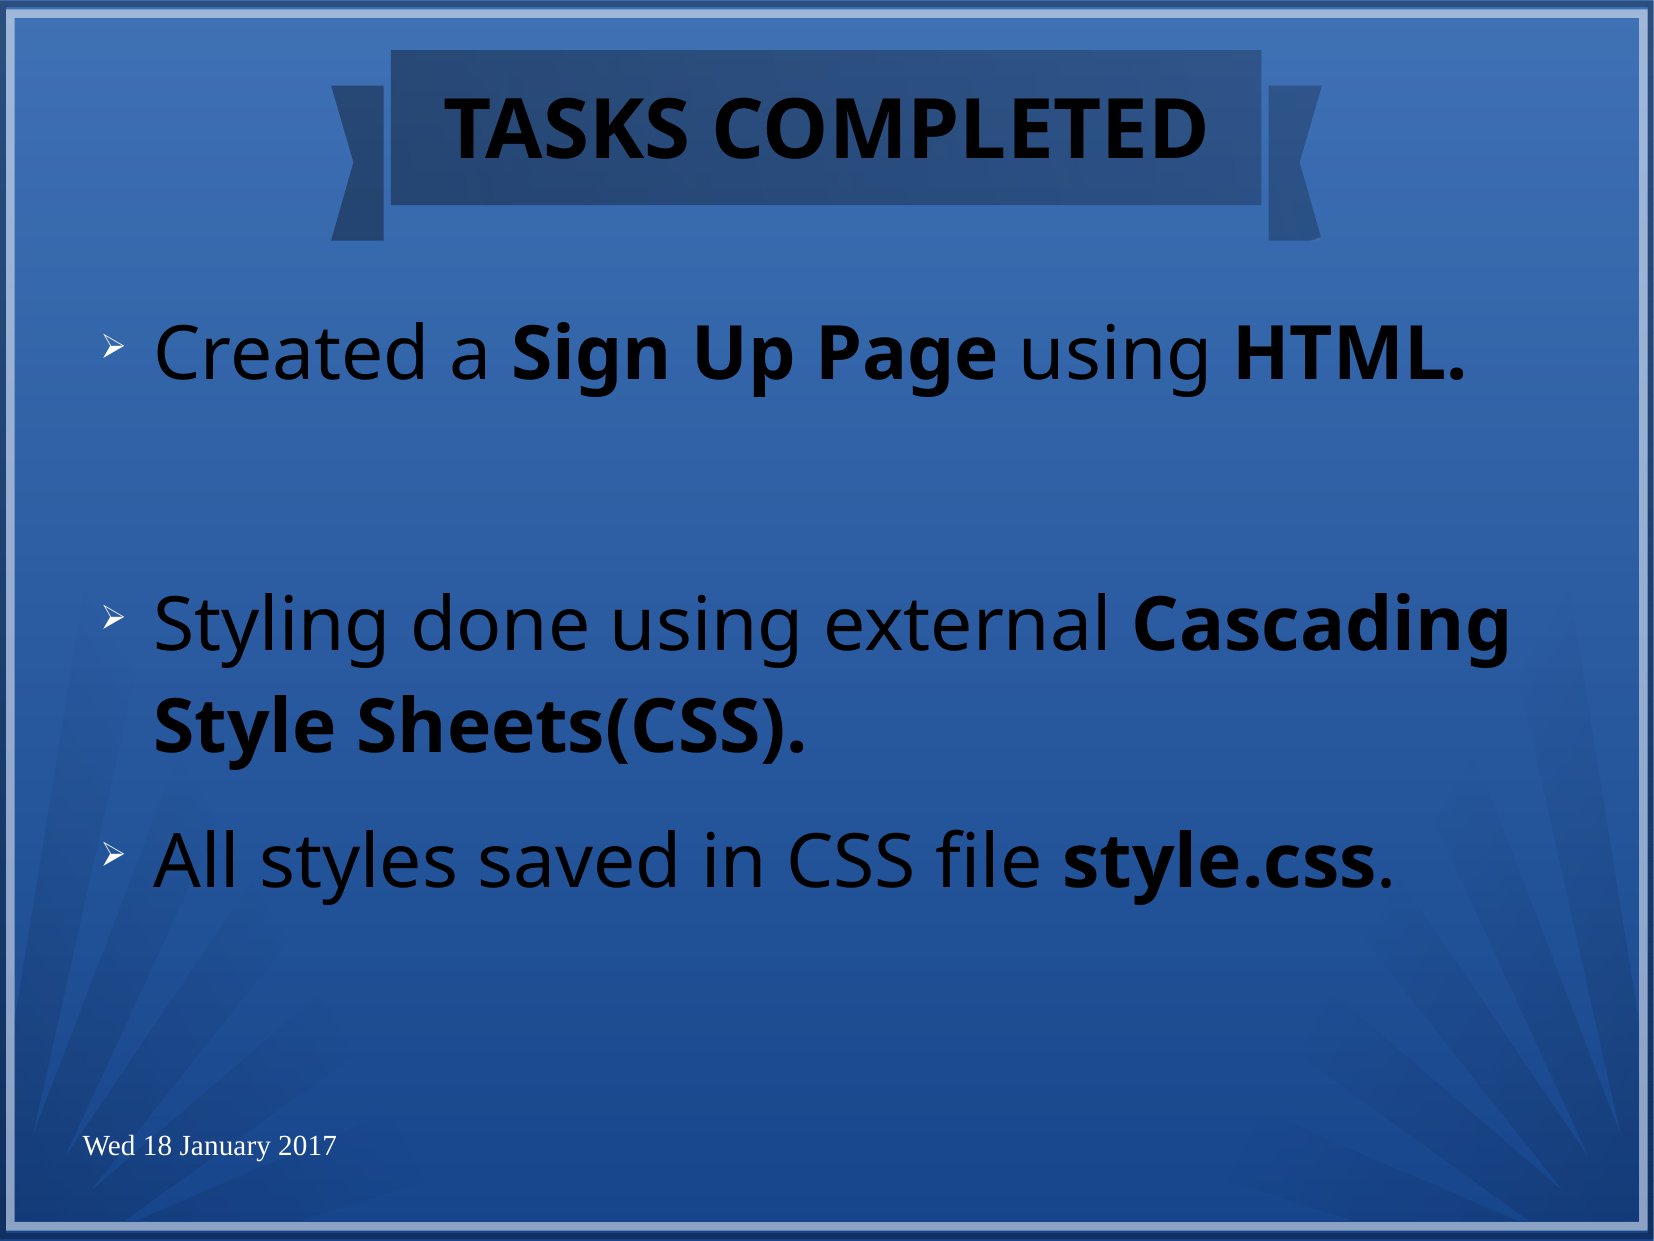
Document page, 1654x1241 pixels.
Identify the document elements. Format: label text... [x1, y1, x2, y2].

title TASKS COMPLETED [389, 0, 1264, 278]
list Created a Sign Up Page using HTML. Styling done using external Cascading Style Sheets(CSS). All styles saved in CSS file style.css. [82, 299, 1571, 1241]
